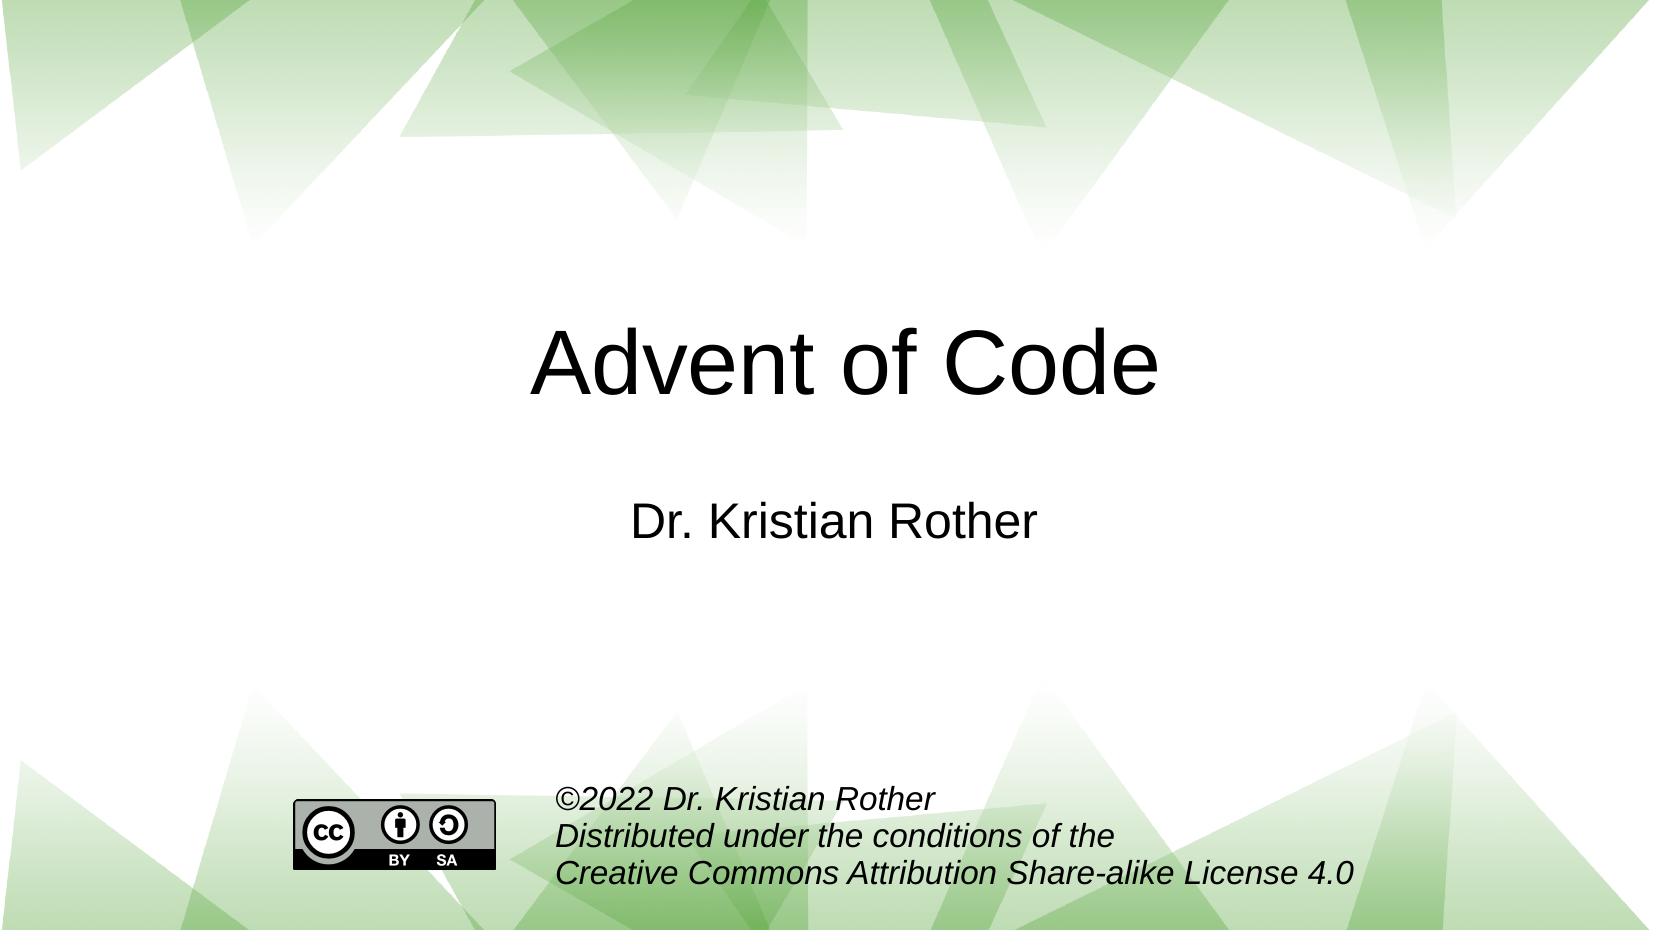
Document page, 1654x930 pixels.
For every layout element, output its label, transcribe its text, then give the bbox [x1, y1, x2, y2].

subtitle Dr. Kristian Rother [630, 465, 1101, 578]
text_box ©2022 Dr. Kristian Rother Distributed under the conditions of the Creative Commons Attribution Share-alike License 4.0 [555, 780, 1503, 893]
title Advent of Code [102, 284, 1591, 441]
picture [0, 0, 1653, 256]
picture [0, 674, 1654, 930]
